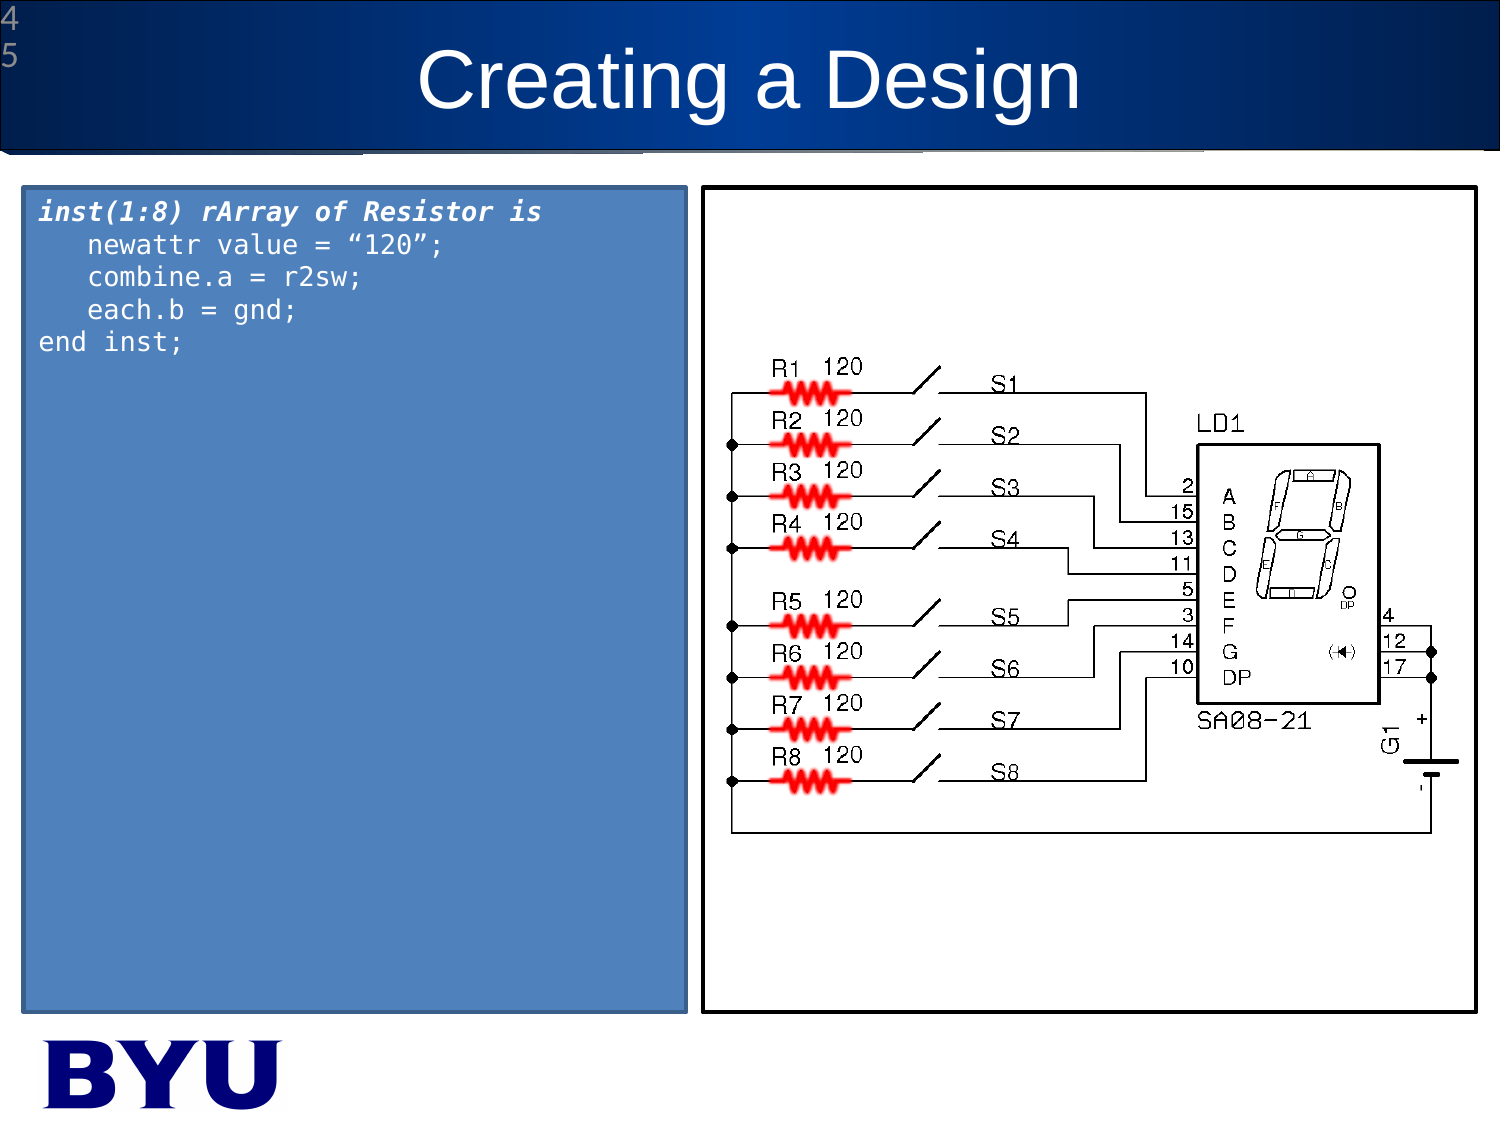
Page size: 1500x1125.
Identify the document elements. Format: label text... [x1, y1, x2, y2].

text_box inst(1:8) rArray of Resistor is newattr value = “120”; combine.a = r2sw; each.b = gnd; end inst; [23, 187, 686, 1013]
picture [37, 1039, 288, 1111]
title Creating a Design [75, 0, 1425, 150]
picture [714, 338, 1471, 853]
text_box [702, 187, 1477, 1013]
